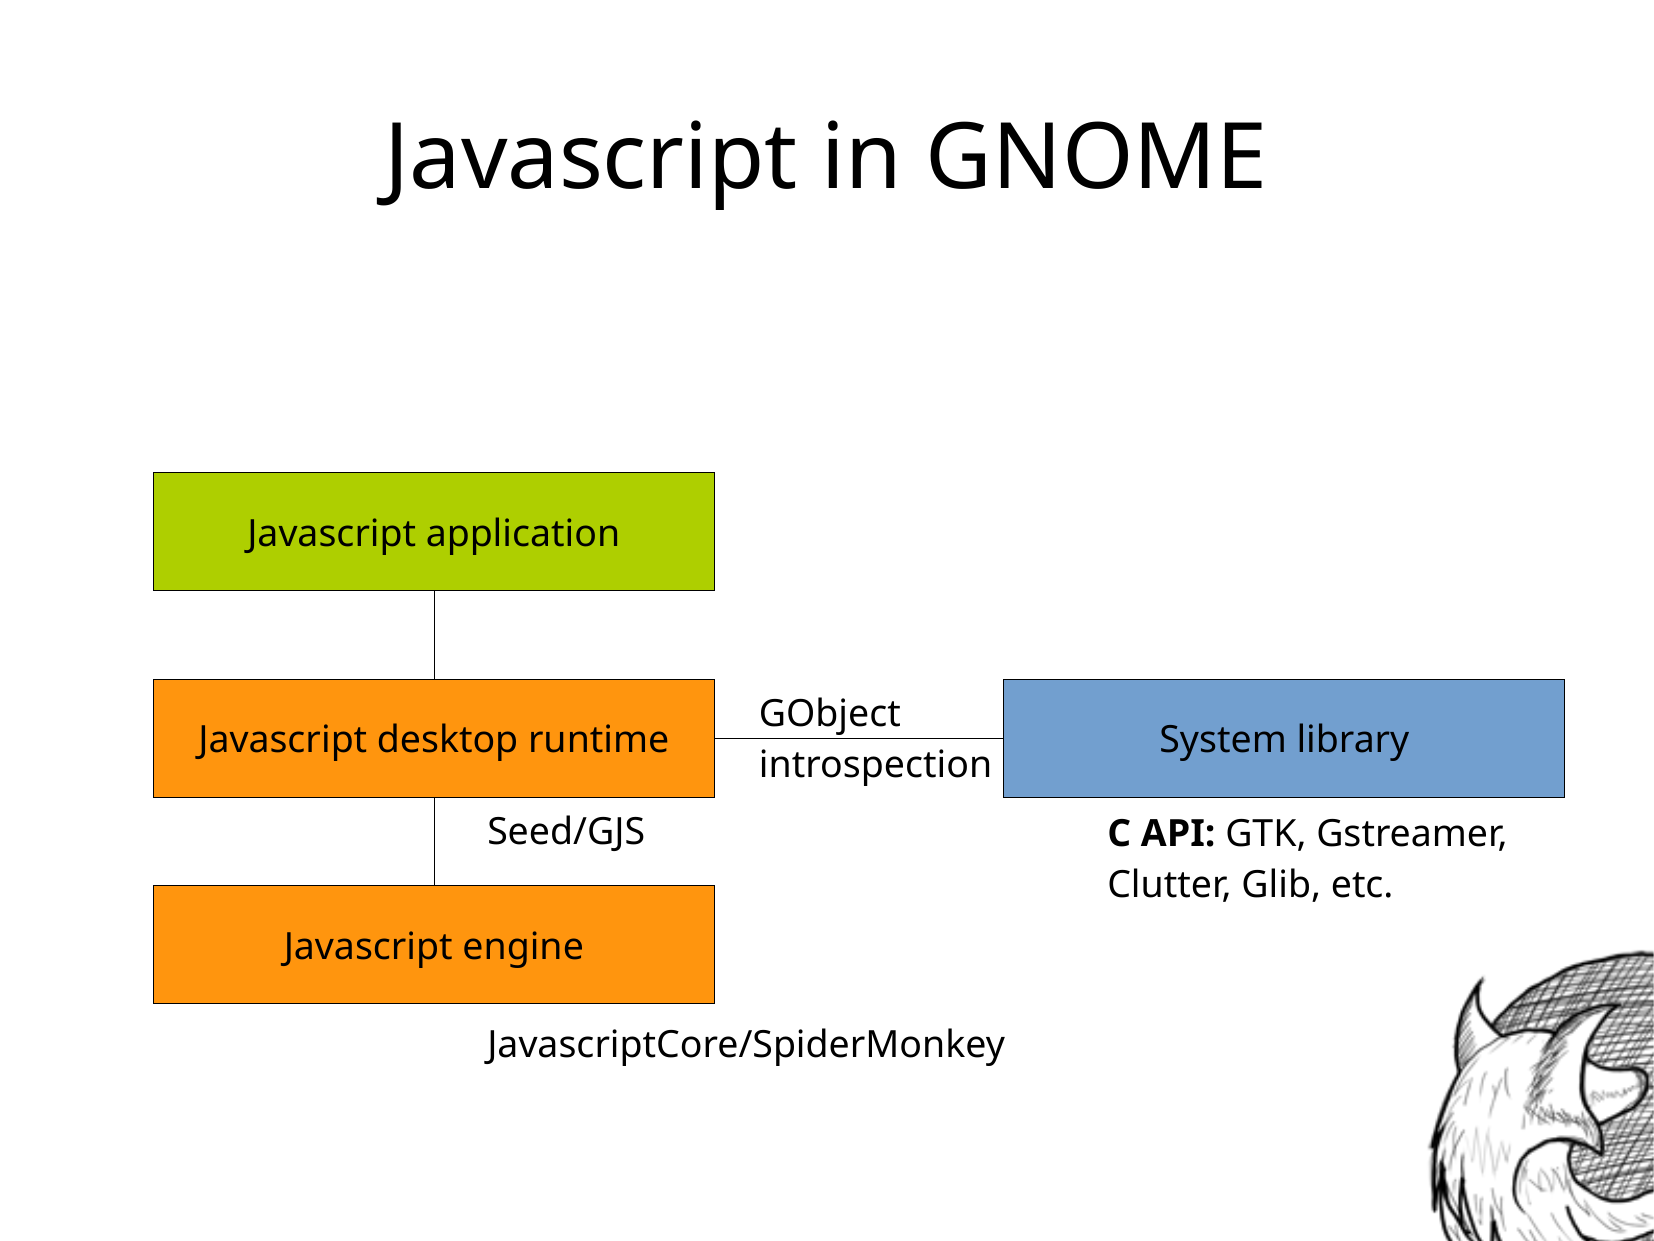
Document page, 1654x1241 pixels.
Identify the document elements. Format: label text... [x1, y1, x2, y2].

picture [1386, 915, 1654, 1241]
text_box GObject introspection [744, 679, 988, 785]
title Javascript in GNOME [82, 49, 1571, 257]
text_box JavascriptCore/SpiderMonkey [472, 1009, 997, 1070]
text_box System library [1003, 679, 1565, 798]
text_box Seed/GJS [472, 797, 663, 858]
text_box Javascript desktop runtime [153, 679, 715, 798]
text_box C API: GTK, Gstreamer, Clutter, Glib, etc. [1092, 798, 1509, 904]
text_box Javascript engine [153, 885, 715, 1004]
text_box Javascript application [153, 472, 715, 591]
